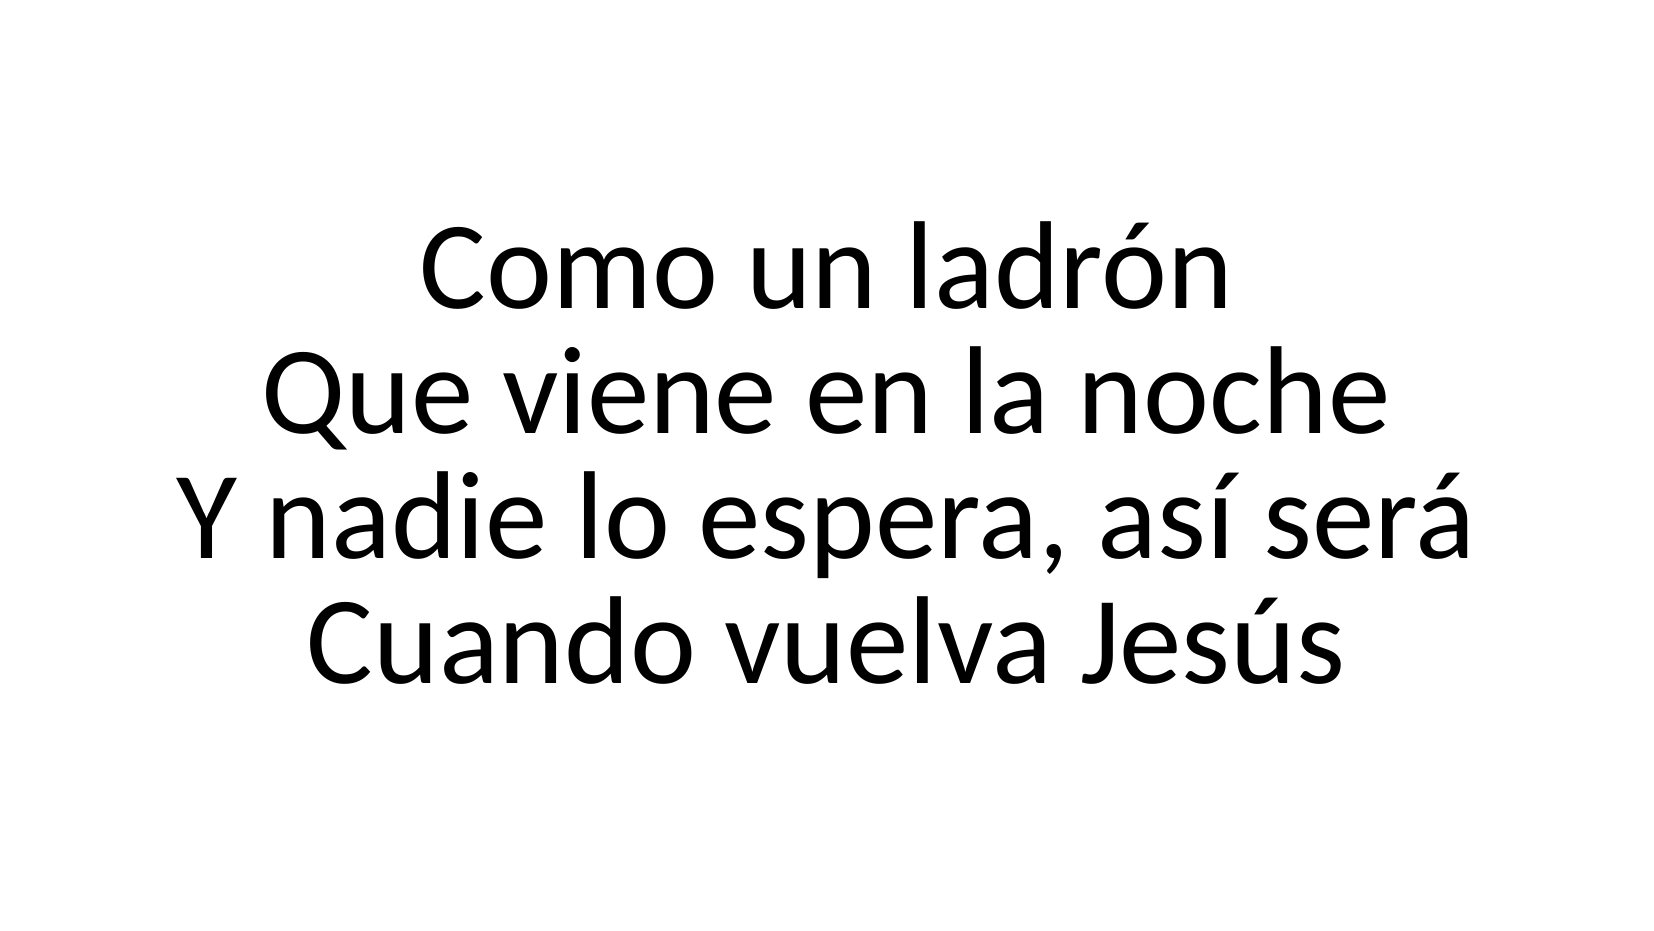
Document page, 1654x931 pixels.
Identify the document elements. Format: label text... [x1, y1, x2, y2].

title Como un ladrón Que viene en la noche Y nadie lo espera, así será Cuando vuelva Jesús [0, 0, 1654, 931]
